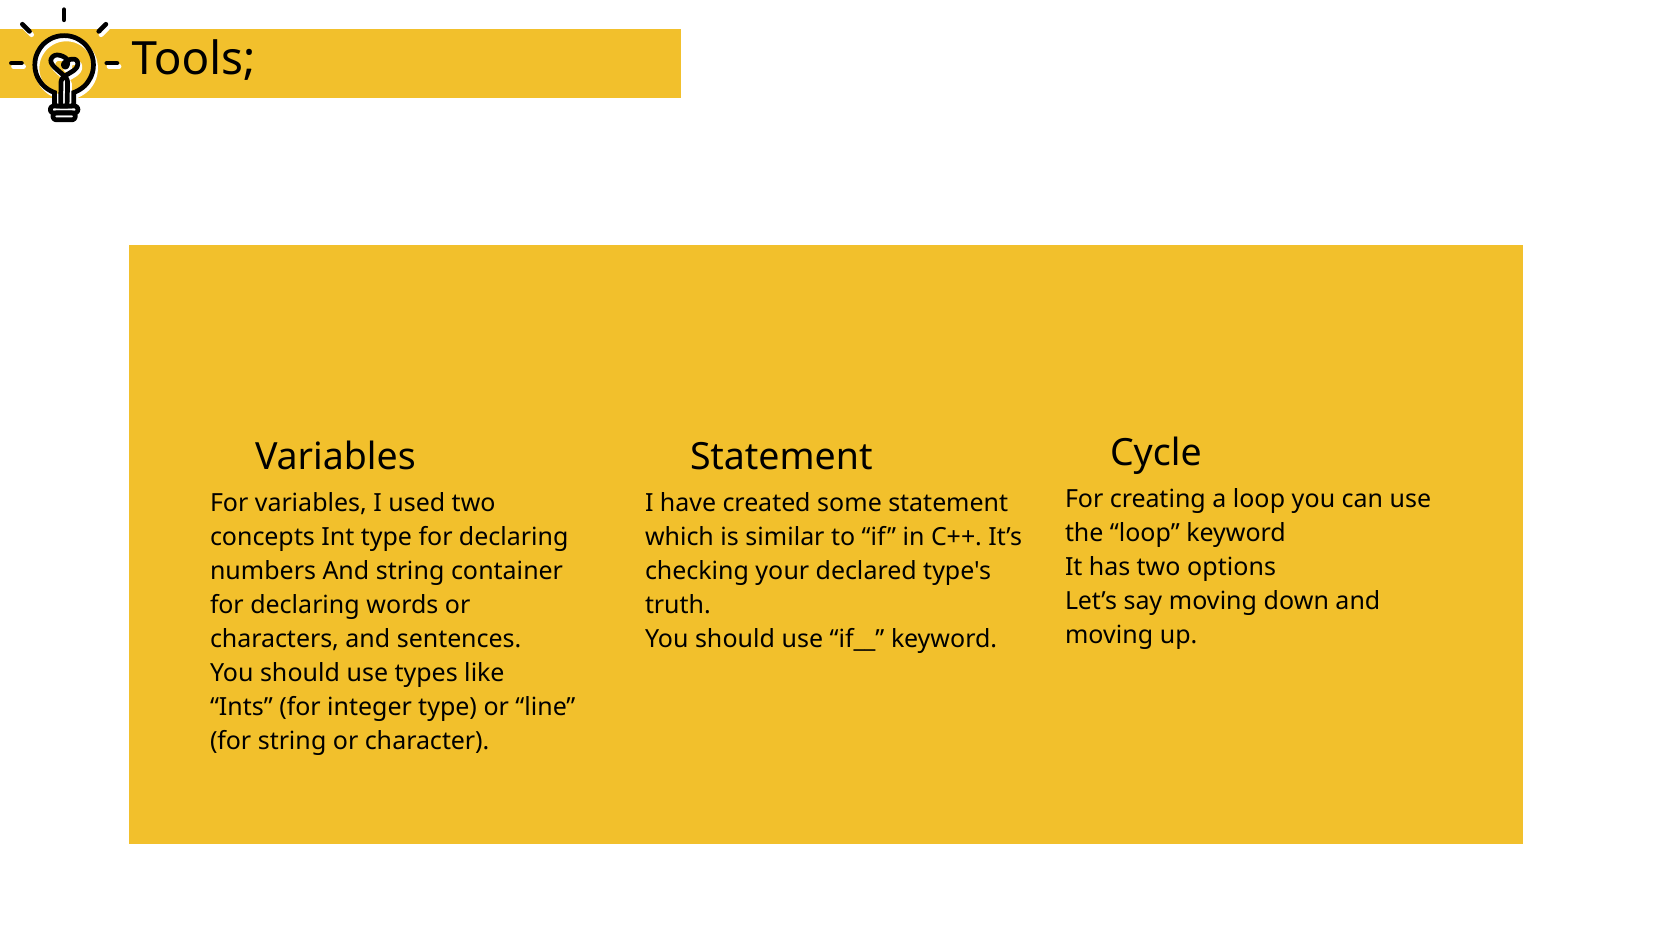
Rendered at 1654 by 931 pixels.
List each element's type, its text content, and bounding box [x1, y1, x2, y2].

title Tools; [131, 16, 578, 97]
text_box For variables, I used two concepts Int type for declaring numbers And string container for declaring words or characters, and sentences. You should use types like “Ints” (for integer type) or “line” (for string or character). [210, 484, 601, 749]
title Cycle [1110, 425, 1426, 477]
title Statement [690, 429, 1006, 481]
title Variables [255, 429, 571, 481]
text_box For creating a loop you can use the “loop” keyword It has two options Let’s say moving down and moving up. [1065, 480, 1456, 719]
text_box I have created some statement which is similar to “if” in C++. It’s checking your declared type's truth. You should use “if__” keyword. [645, 484, 1036, 723]
